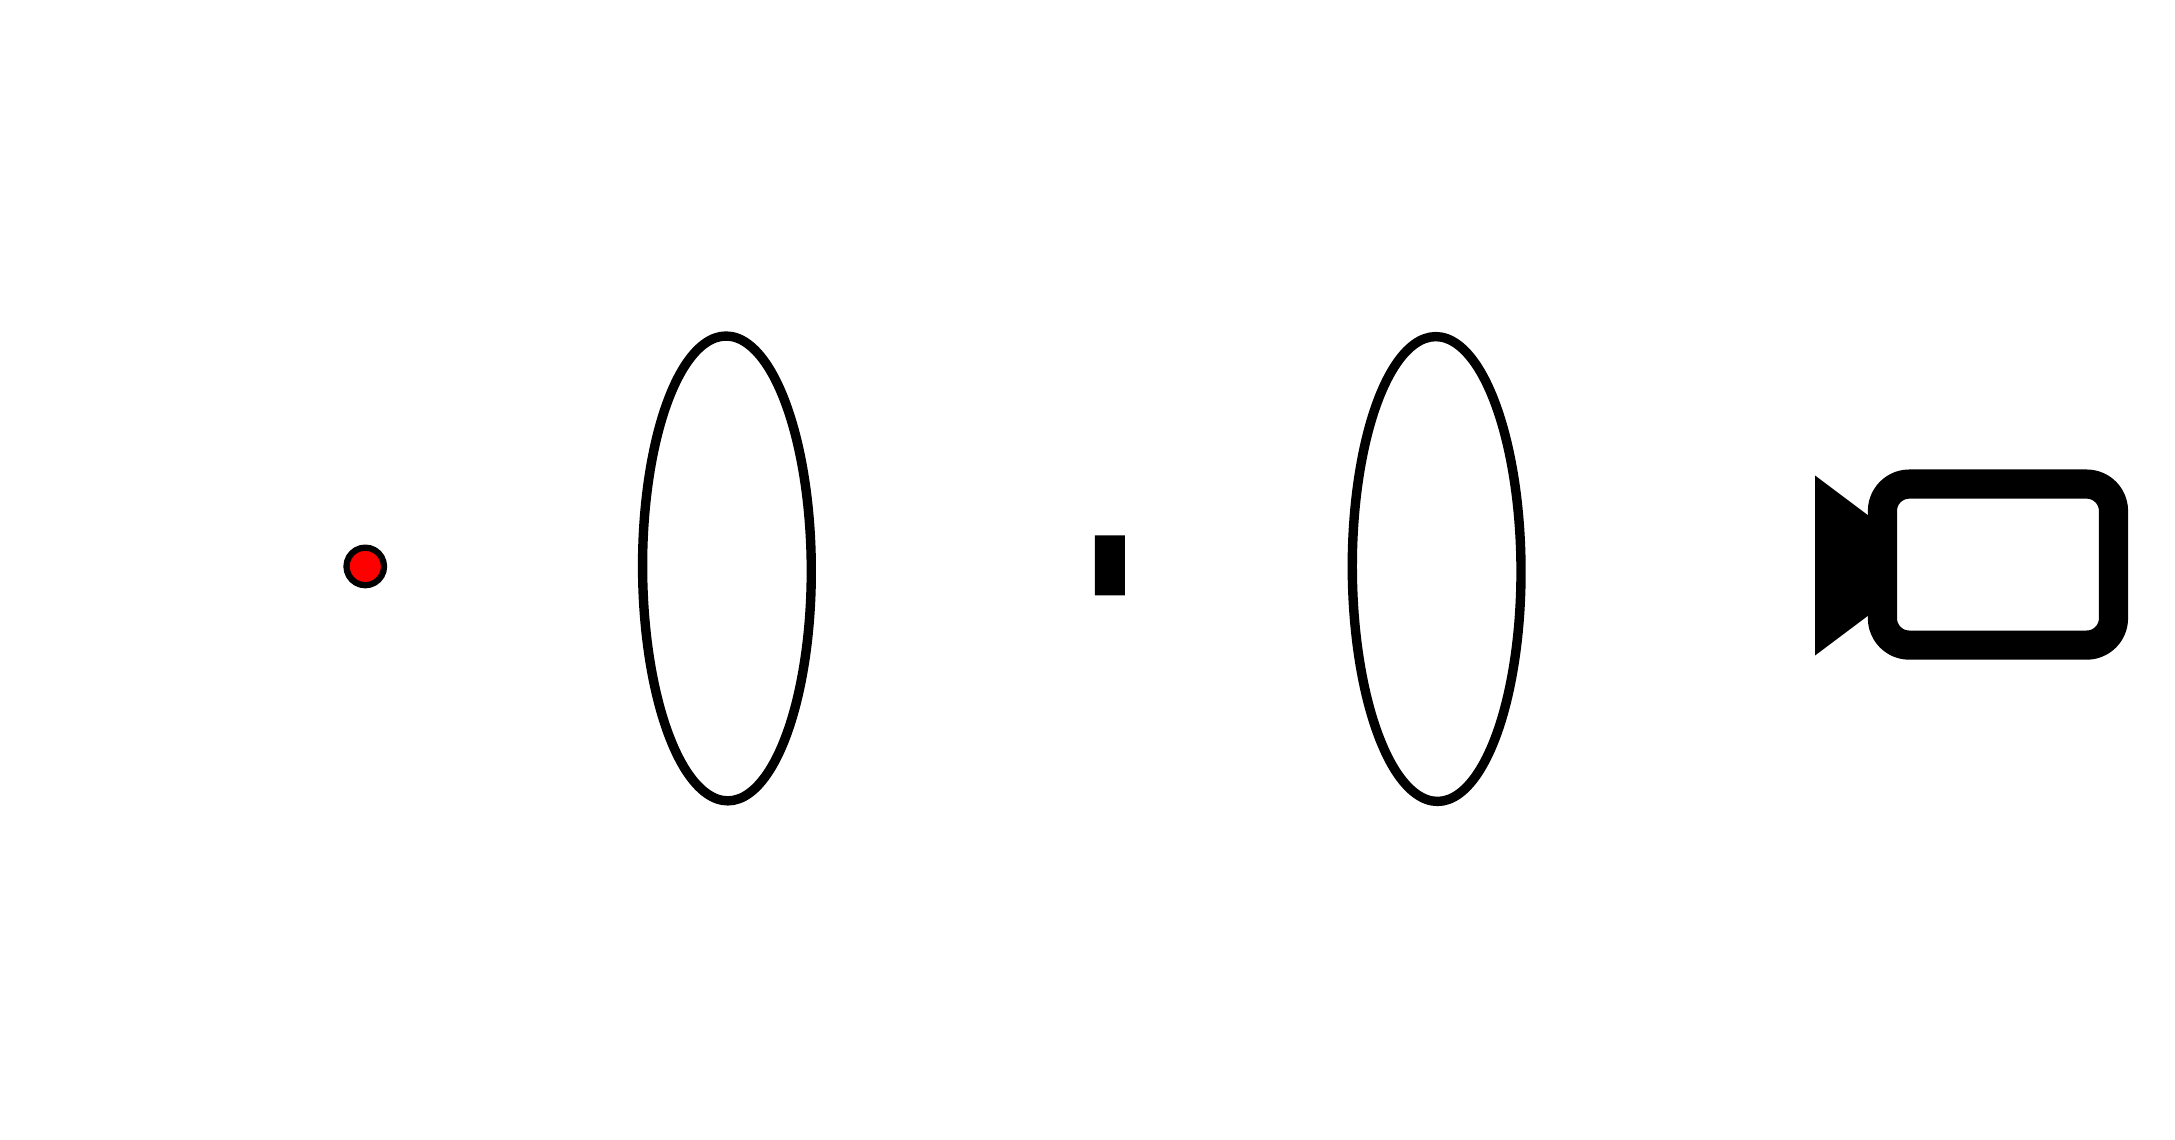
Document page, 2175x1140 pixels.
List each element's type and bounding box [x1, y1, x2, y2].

text_box [346, 547, 385, 586]
text_box [1815, 475, 1876, 656]
text_box [1882, 484, 2114, 646]
text_box [1094, 535, 1125, 596]
text_box [1352, 336, 1522, 802]
text_box [642, 336, 812, 801]
